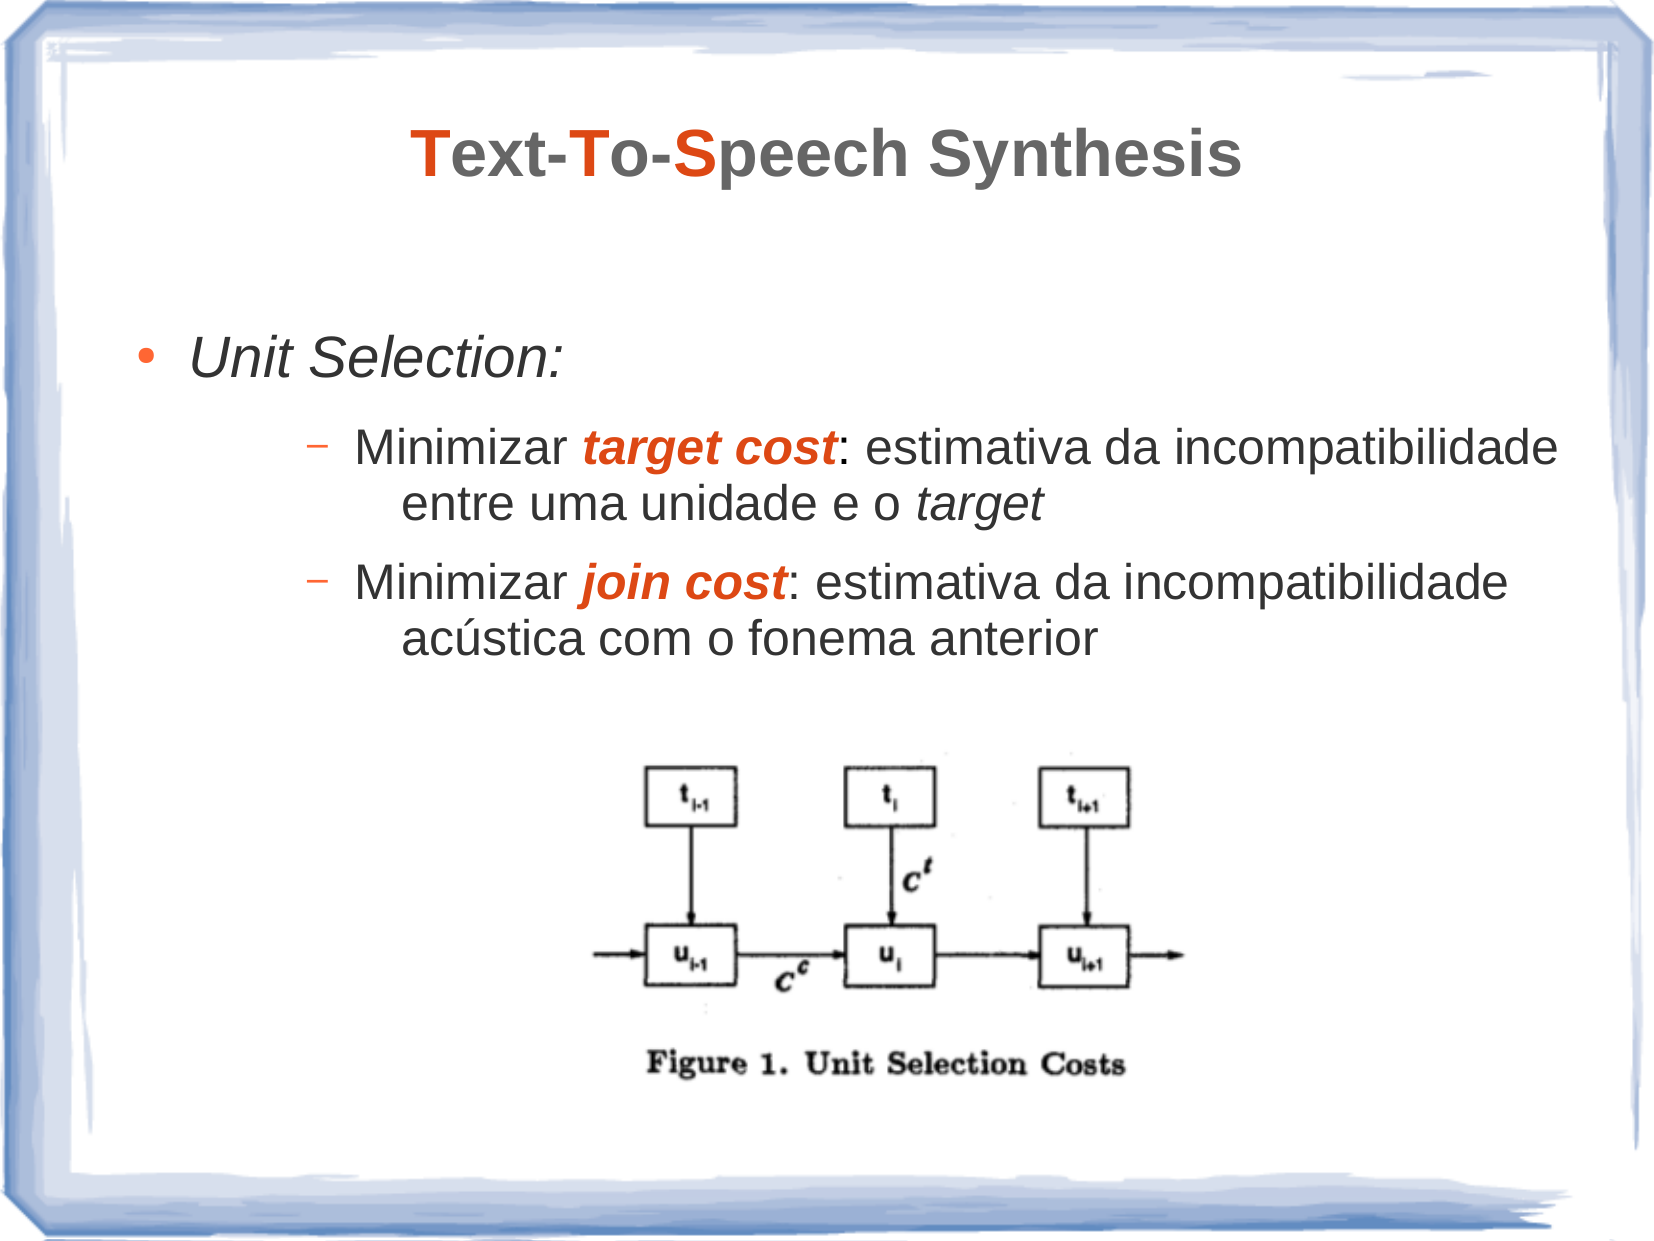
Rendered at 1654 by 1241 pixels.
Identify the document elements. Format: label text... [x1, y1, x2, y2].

title Text-To-Speech Synthesis [82, 49, 1571, 257]
picture [0, 0, 1654, 1241]
list Unit Selection: Minimizar target cost: estimativa da incompatibilidade entre uma unidade e o target Minimizar join cost: estimativa da incompatibilidade acústica com o fonema anterior [118, 324, 1571, 1045]
